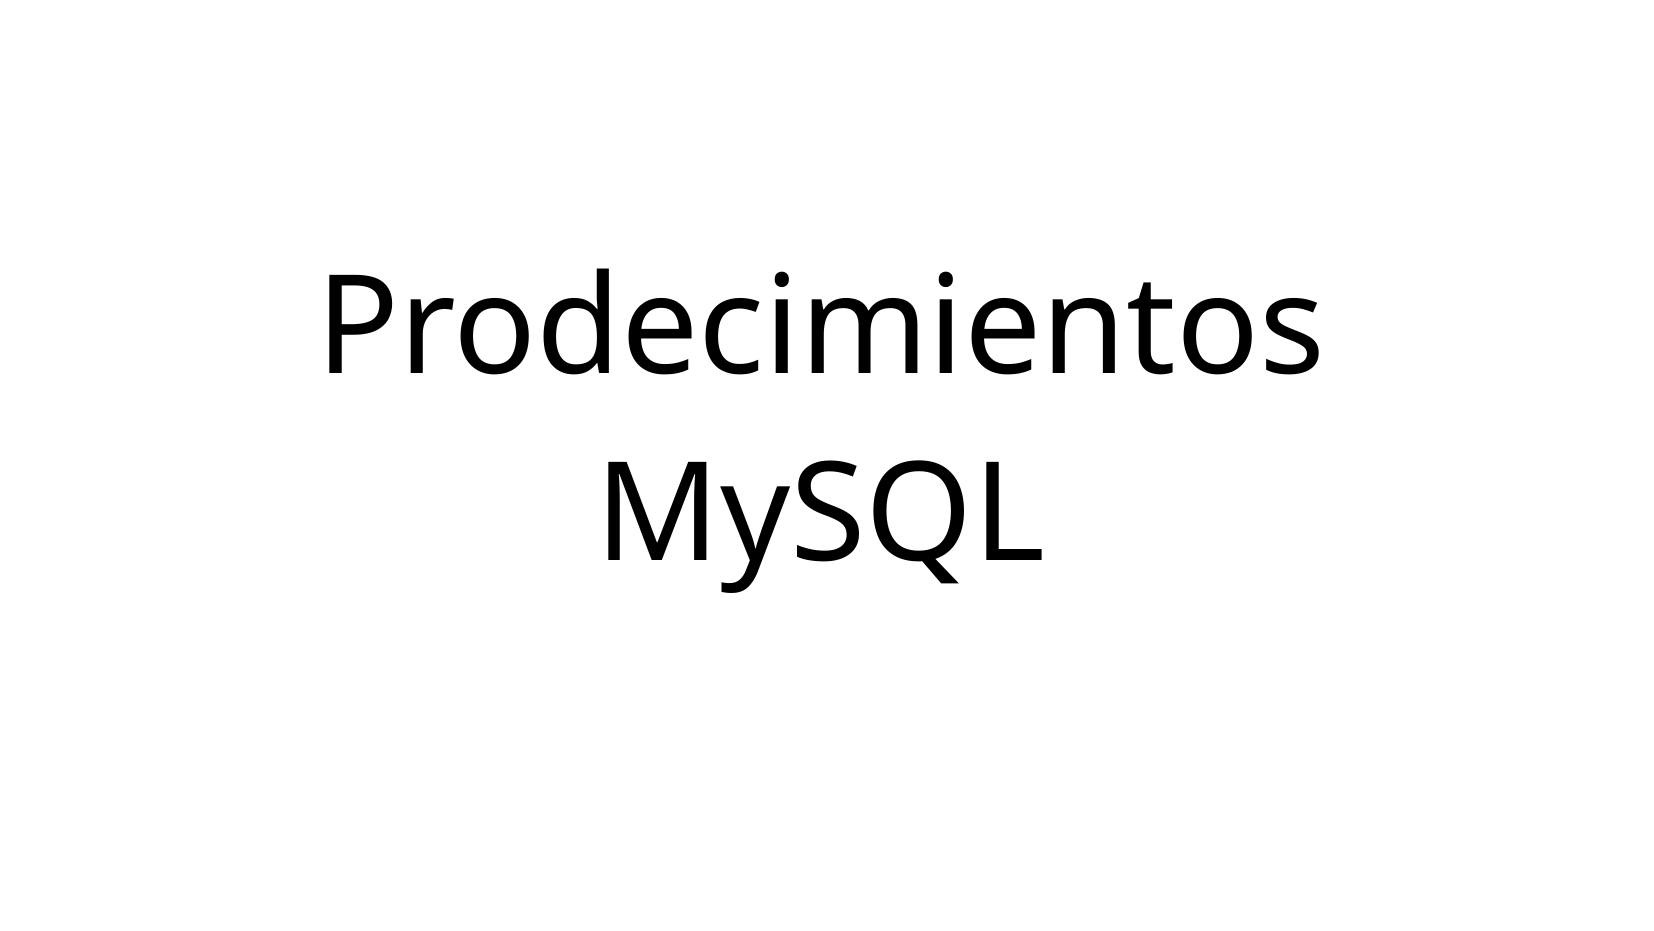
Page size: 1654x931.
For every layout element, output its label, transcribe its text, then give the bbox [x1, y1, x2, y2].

title Prodecimientos MySQL [76, 265, 1565, 562]
